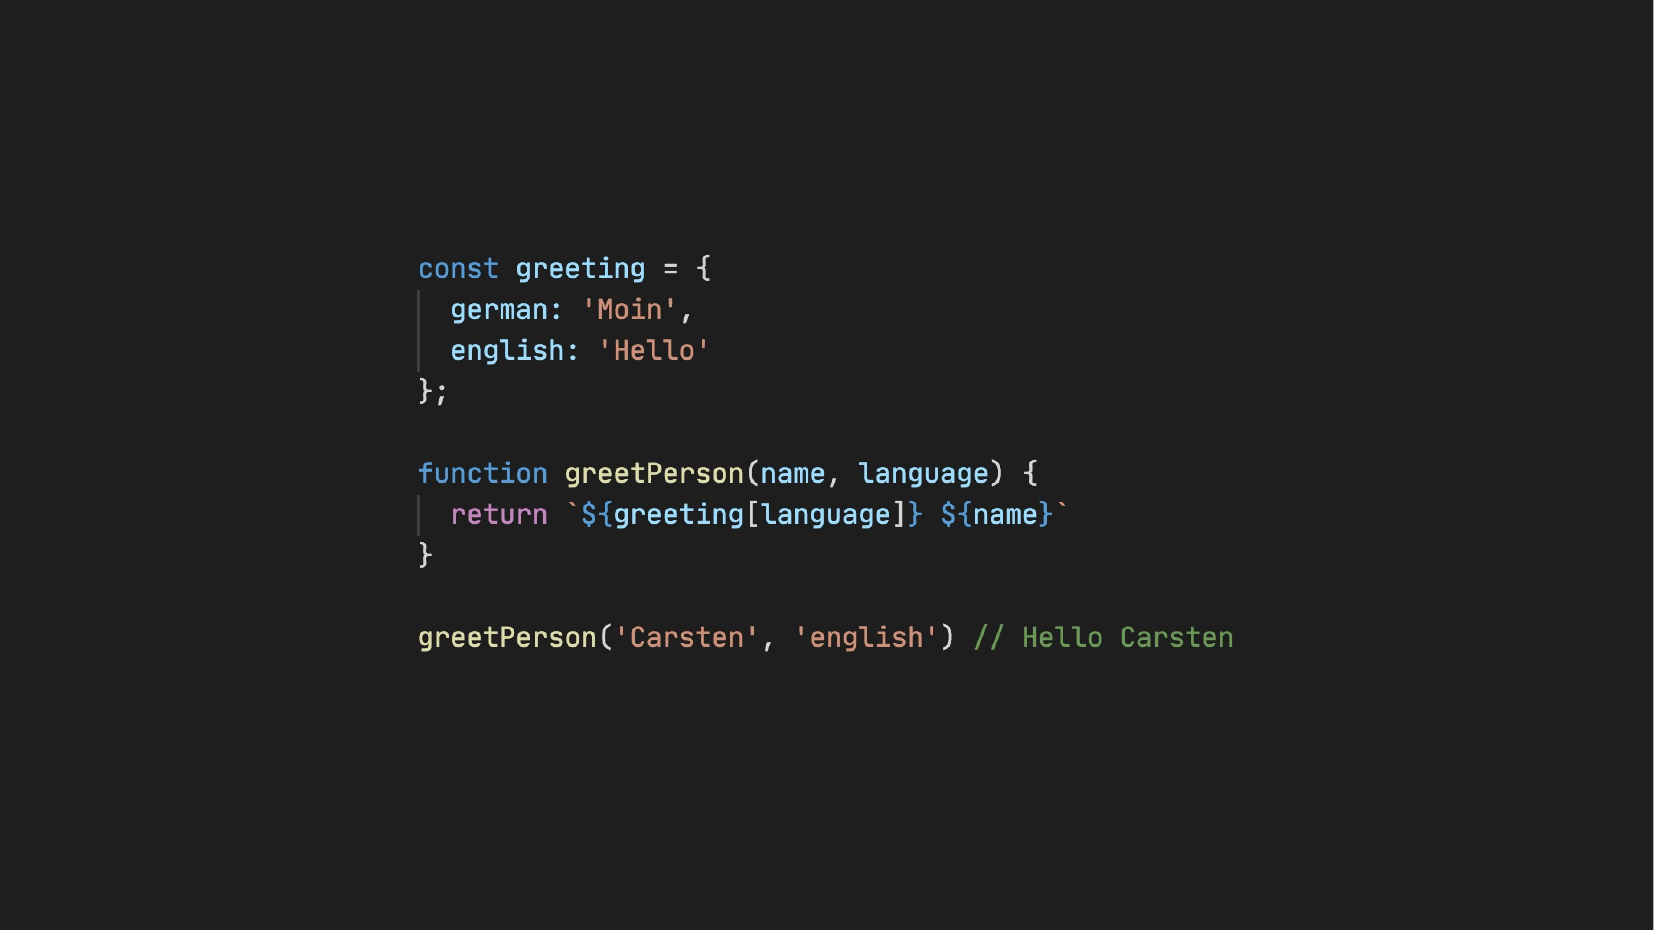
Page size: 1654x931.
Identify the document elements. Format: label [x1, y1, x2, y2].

picture [398, 249, 1255, 681]
